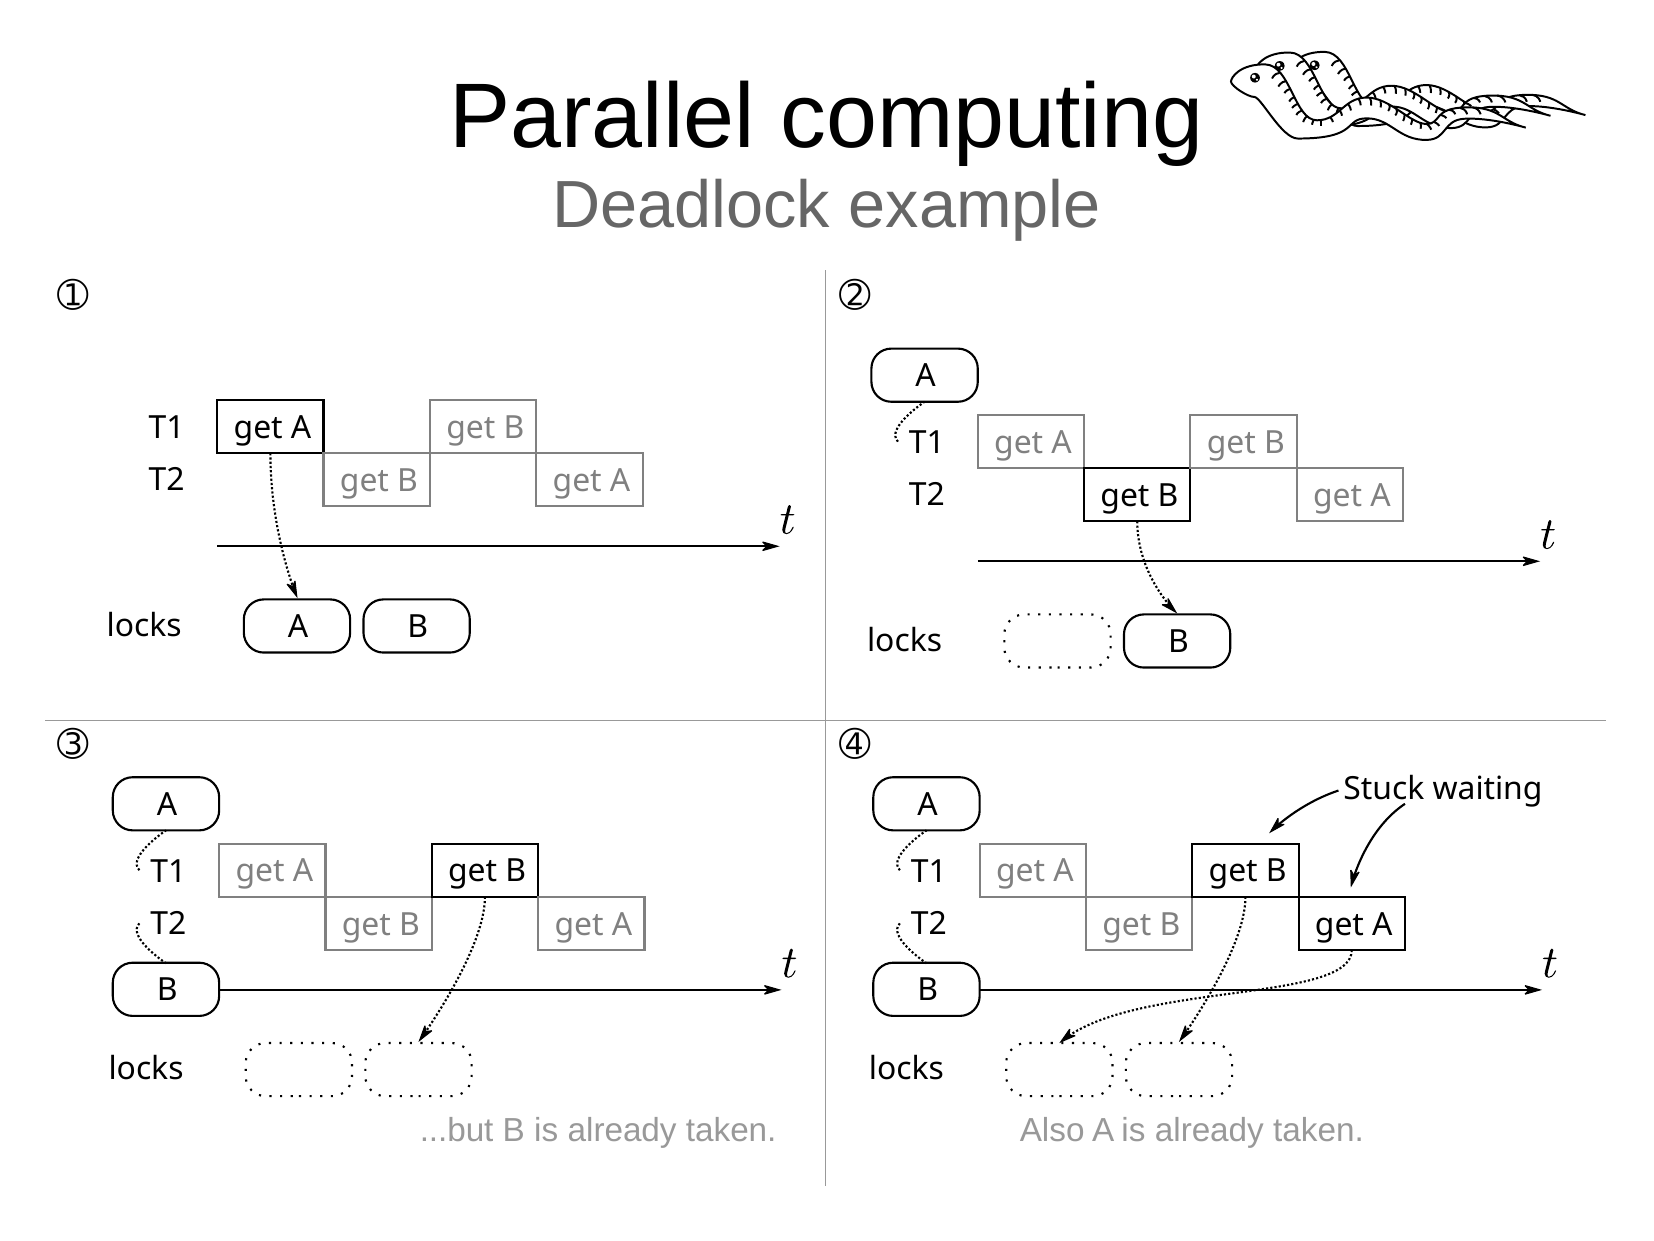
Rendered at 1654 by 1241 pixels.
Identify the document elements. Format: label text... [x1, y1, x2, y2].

title Parallel computing Deadlock example [82, 49, 1571, 257]
picture [1230, 50, 1586, 141]
picture [106, 323, 795, 654]
text_box ➃ [824, 716, 886, 773]
text_box [82, 216, 1561, 720]
picture [866, 338, 1555, 669]
text_box ➁ [824, 267, 886, 325]
text_box Also A is already taken. [1005, 1103, 1380, 1156]
text_box ...but B is already taken. [405, 1103, 793, 1156]
text_box ➀ [42, 267, 104, 325]
picture [868, 767, 1557, 1098]
text_box ➂ [42, 716, 104, 773]
picture [108, 767, 797, 1098]
text_box [82, 721, 1561, 1195]
